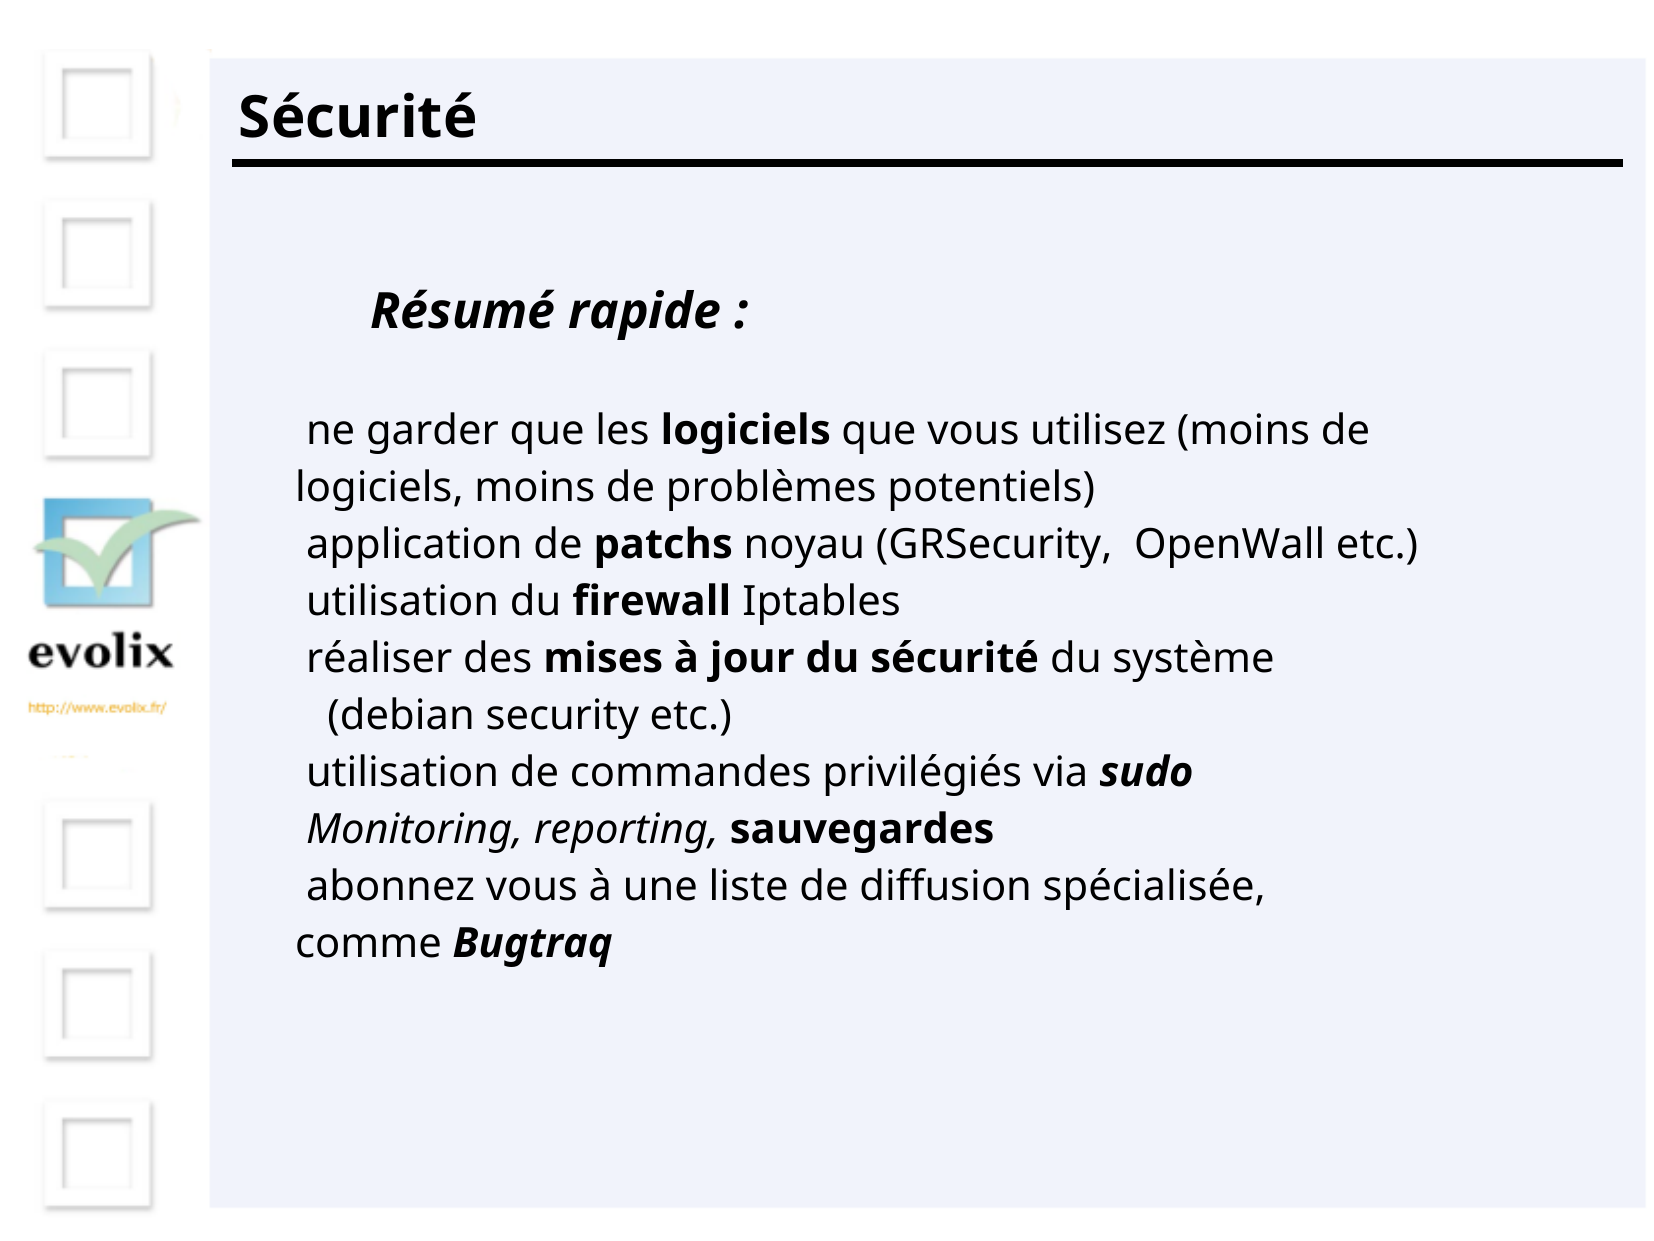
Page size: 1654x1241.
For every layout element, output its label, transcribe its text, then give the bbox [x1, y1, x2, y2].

picture [0, 49, 1654, 1218]
title Sécurité [238, 0, 1389, 230]
subtitle Résumé rapide : ne garder que les logiciels que vous utilisez (moins de logiciels, moins de problèmes potentiels) application de patchs noyau (GRSecurity, OpenWall etc.) utilisation du firewall Iptables réaliser des mises à jour du sécurité du système (debian security etc.) utilisation de commandes privilégiés via sudo Monitoring, reporting, sauvegardes abonnez vous à une liste de diffusion spécialisée, comme Bugtraq [295, 112, 1491, 1133]
